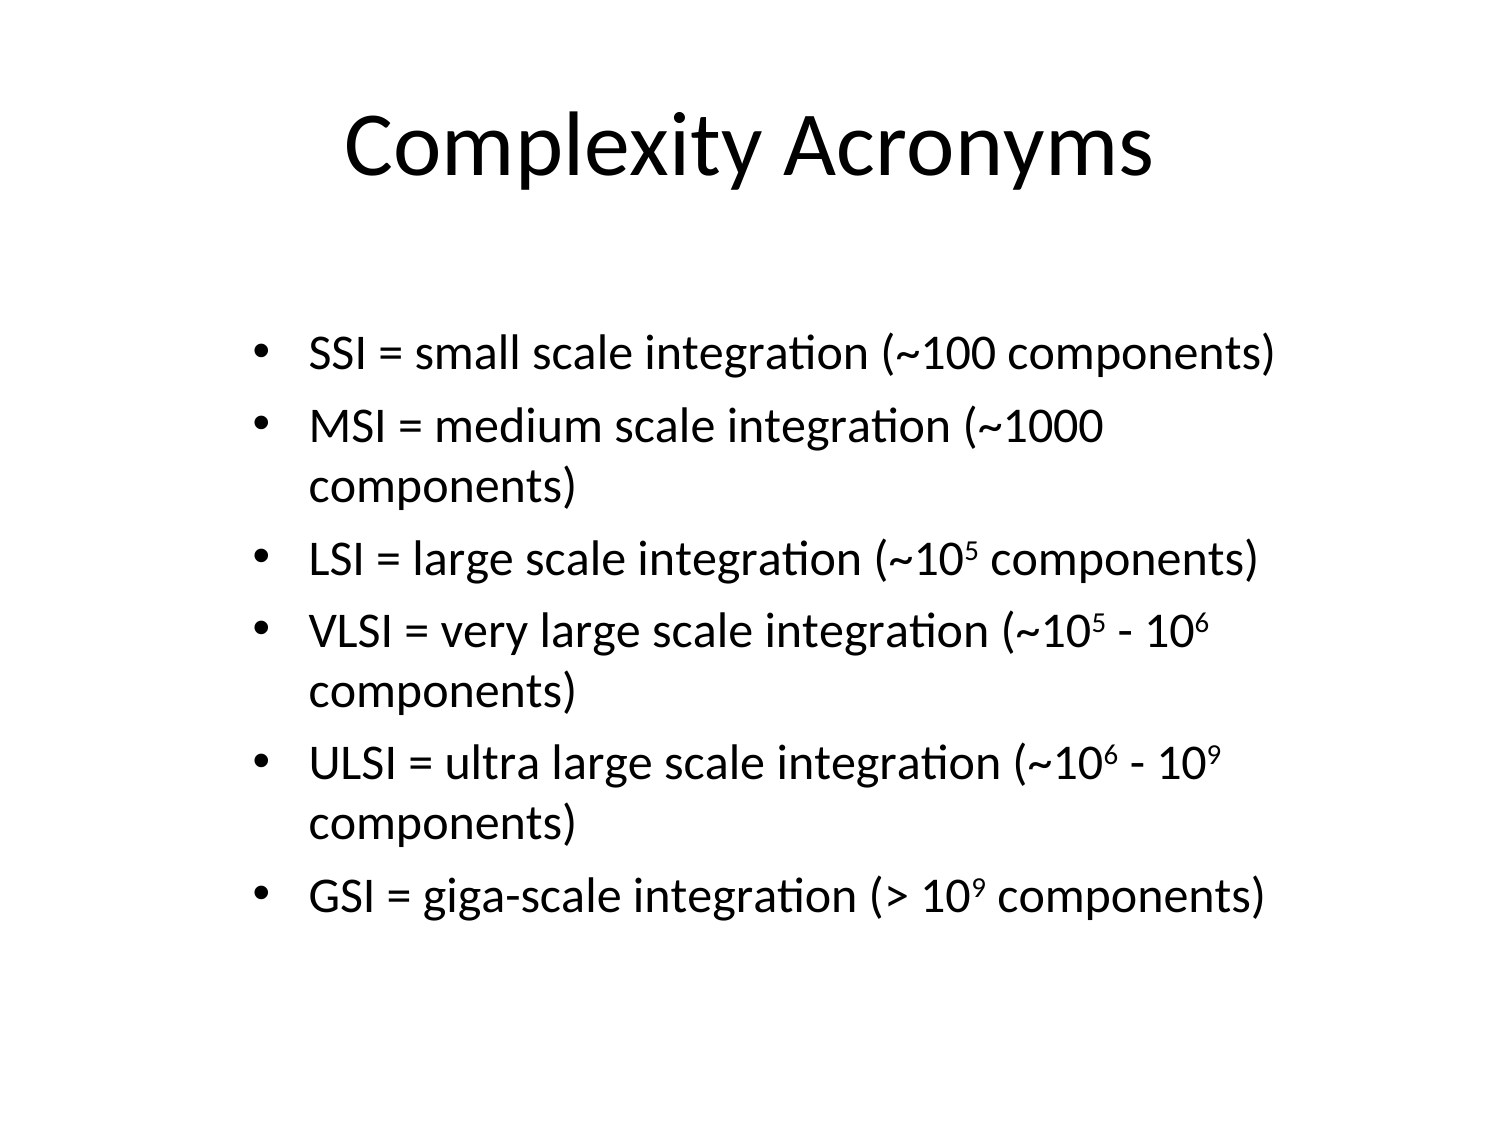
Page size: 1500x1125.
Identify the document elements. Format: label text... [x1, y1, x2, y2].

text_box Complexity Acronyms [75, 45, 1426, 233]
text_box SSI = small scale integration (~100 components) MSI = medium scale integration (~1000 components) LSI = large scale integration (~105 components) VLSI = very large scale integration (~105 - 106 components) ULSI = ultra large scale integration (~106 - 109 components) GSI = giga-scale integration (> 109 components) [237, 312, 1326, 988]
